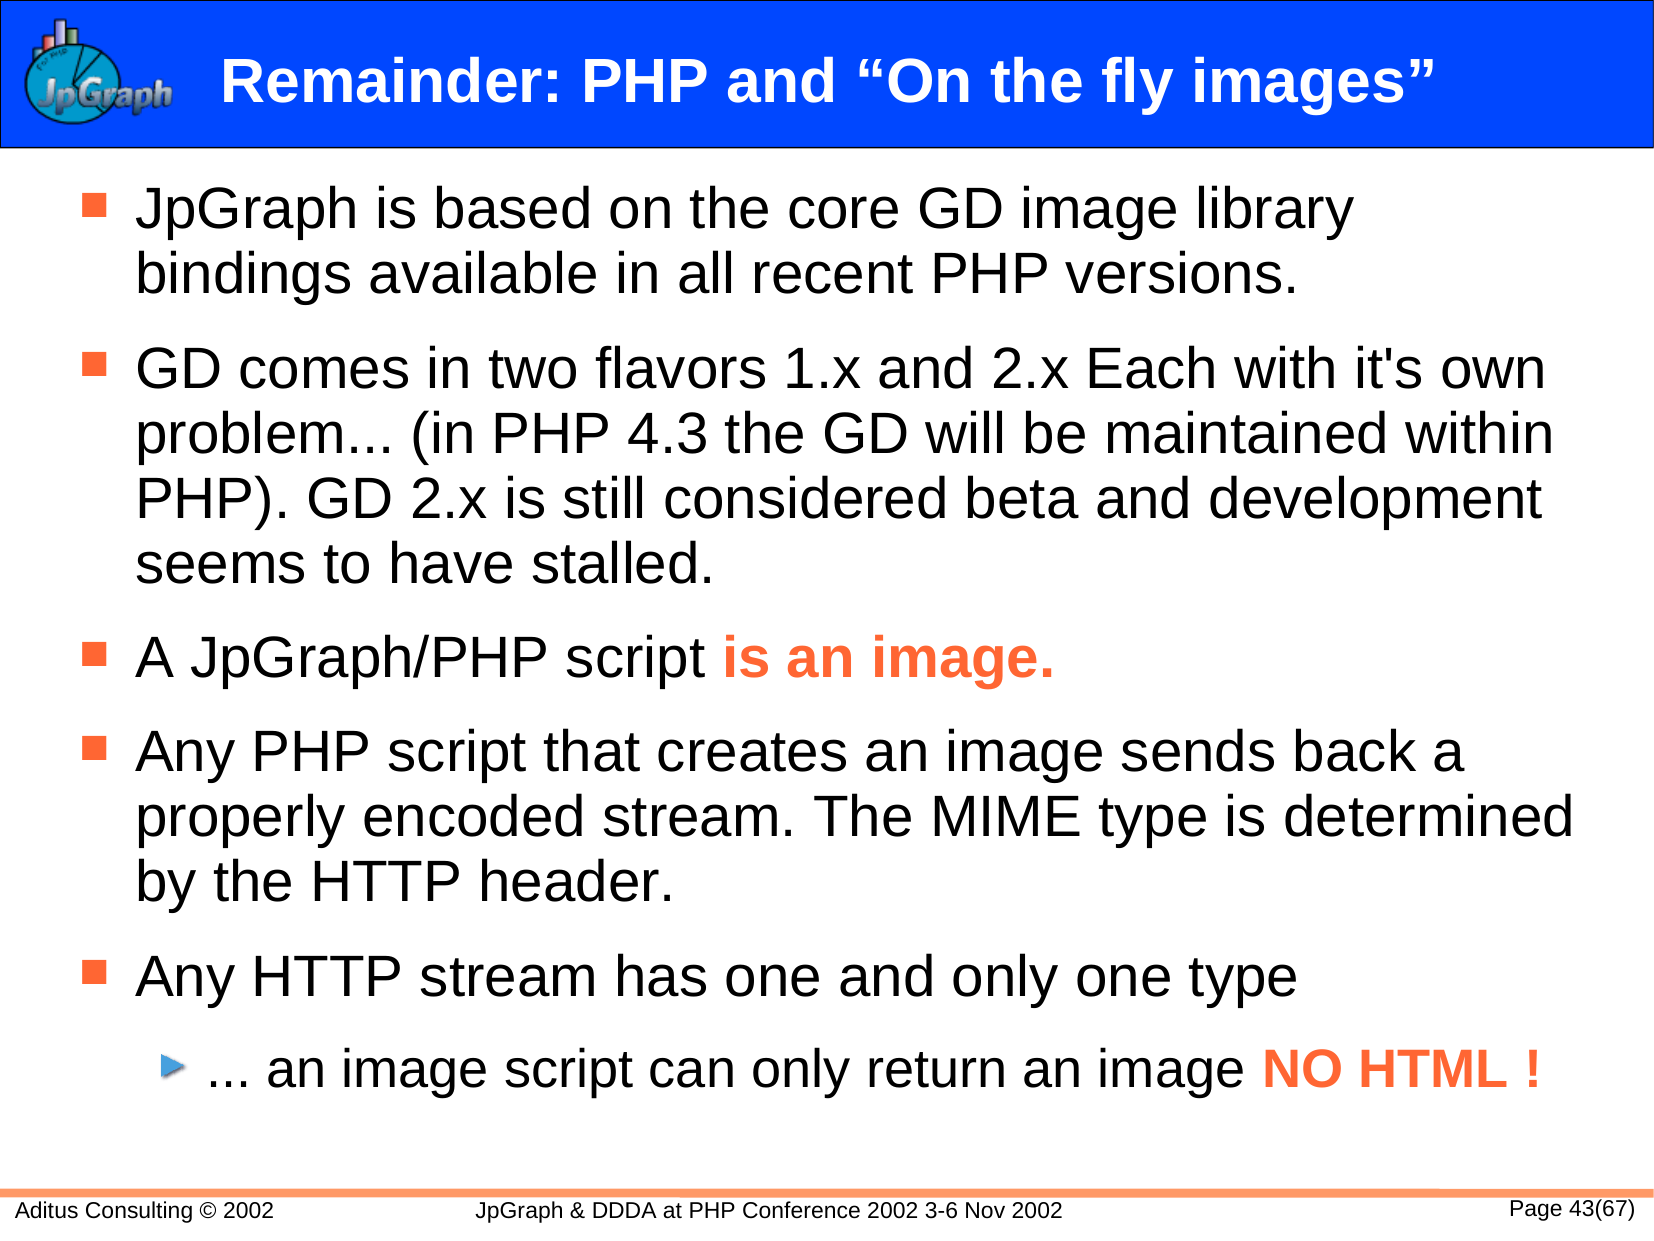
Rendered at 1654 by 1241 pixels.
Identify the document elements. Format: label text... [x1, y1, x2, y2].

title Remainder: PHP and “On the fly images” [123, 0, 1536, 163]
list JpGraph is based on the core GD image library bindings available in all recent PHP versions. GD comes in two flavors 1.x and 2.x Each with it's own problem... (in PHP 4.3 the GD will be maintained within PHP). GD 2.x is still considered beta and development seems to have stalled. A JpGraph/PHP script is an image. Any PHP script that creates an image sends back a properly encoded stream. The MIME type is determined by the HTTP header. Any HTTP stream has one and only one type ... an image script can only return an image NO HTML ! [64, 177, 1580, 1137]
picture [20, 17, 123, 128]
